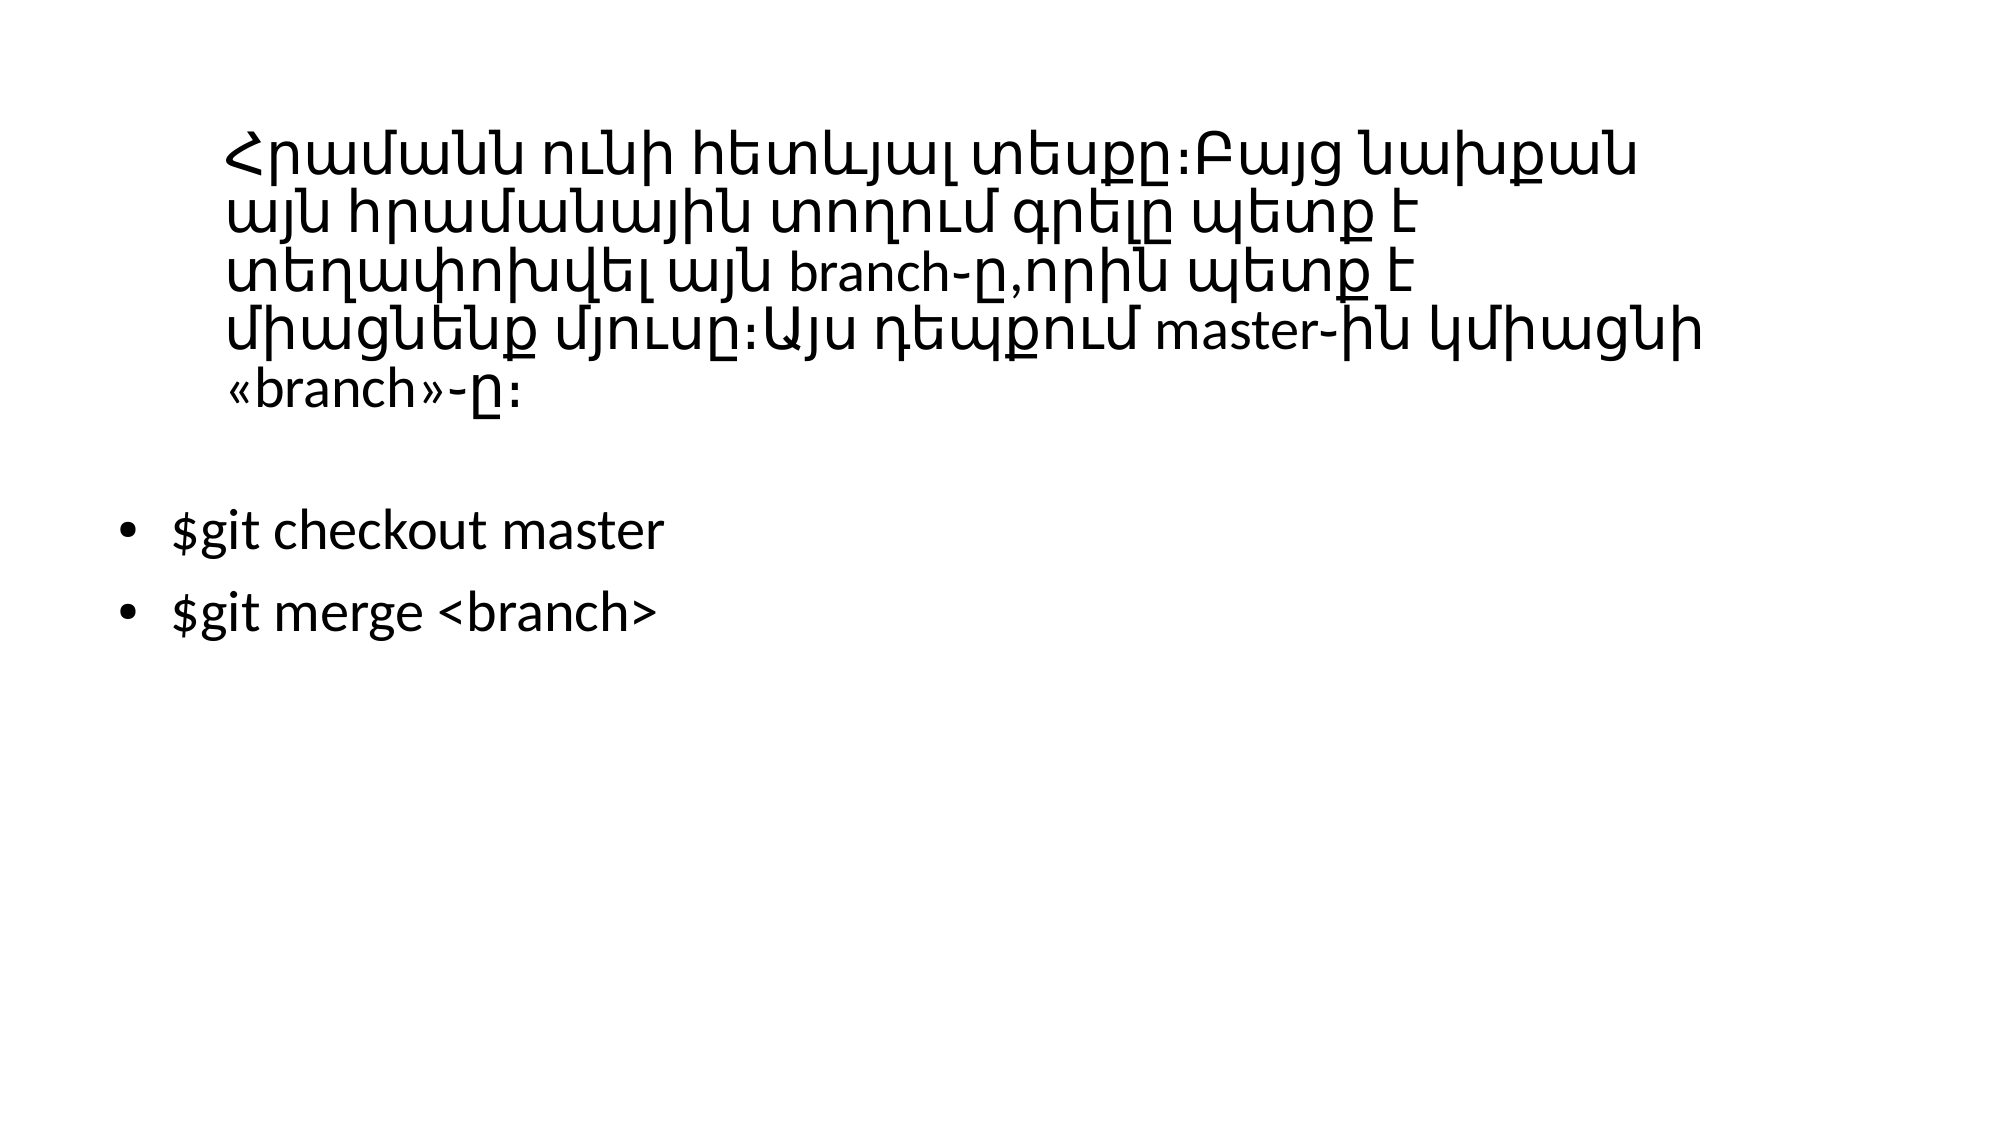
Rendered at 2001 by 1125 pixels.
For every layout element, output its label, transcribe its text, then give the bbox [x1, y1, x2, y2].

title Հրամանն ունի հետևյալ տեսքը։Բայց նախքան այն հրամանային տողում գրելը պետք է տեղափոխվել այն branch֊ը,որին պետք է միացնենք մյուսը։Այս դեպքում master֊ին կմիացնի «branch»֊ը։ [224, 80, 1725, 473]
list $git checkout master $git merge <branch> [99, 507, 1900, 916]
